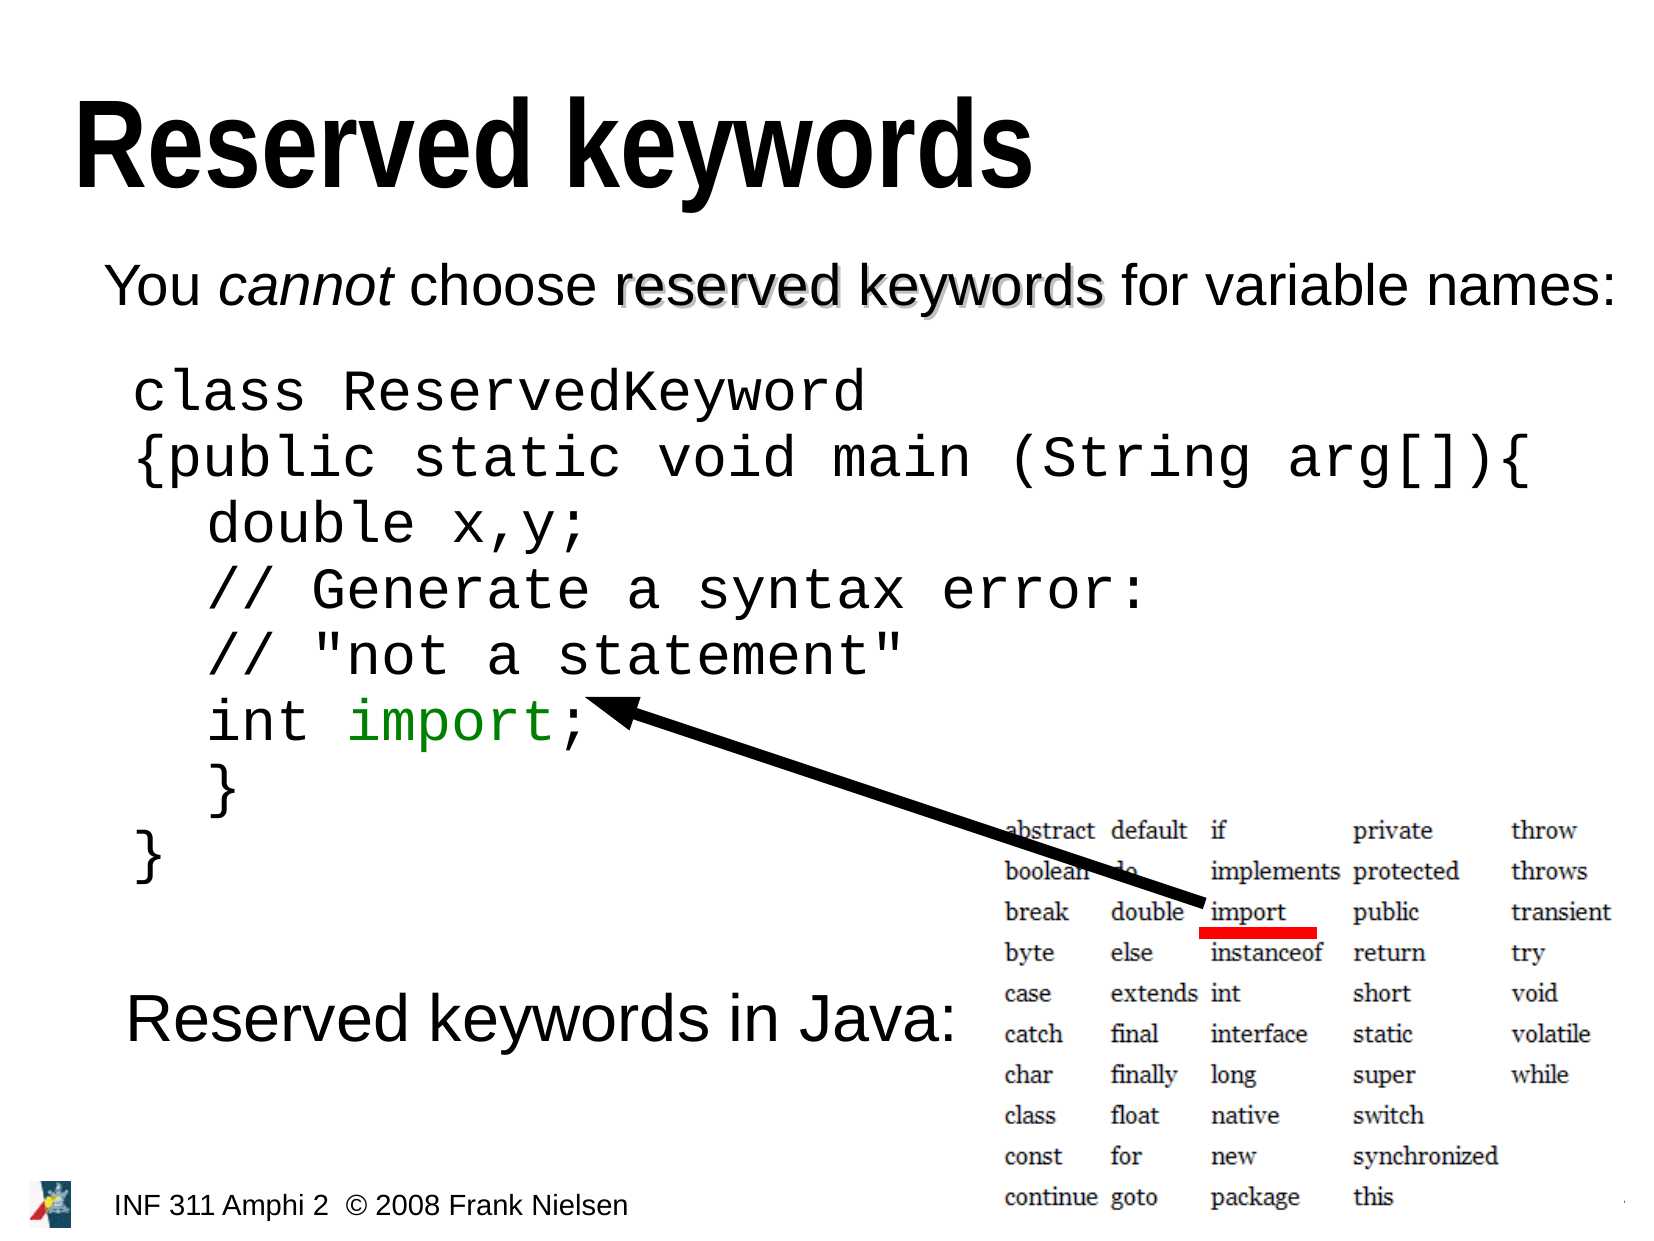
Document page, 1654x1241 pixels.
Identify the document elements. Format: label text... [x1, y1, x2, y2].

text_box Reserved keywords [59, 63, 1051, 221]
text_box You cannot choose reserved keywords for variable names: [88, 245, 1634, 325]
text_box Reserved keywords in Java: [110, 973, 975, 1063]
picture [986, 803, 1624, 1232]
text_box class ReservedKeyword {public static void main (String arg[]){ double x,y; // Generate a syntax error: // "not a statement" int import; } } [118, 354, 1548, 872]
picture [29, 1181, 71, 1228]
